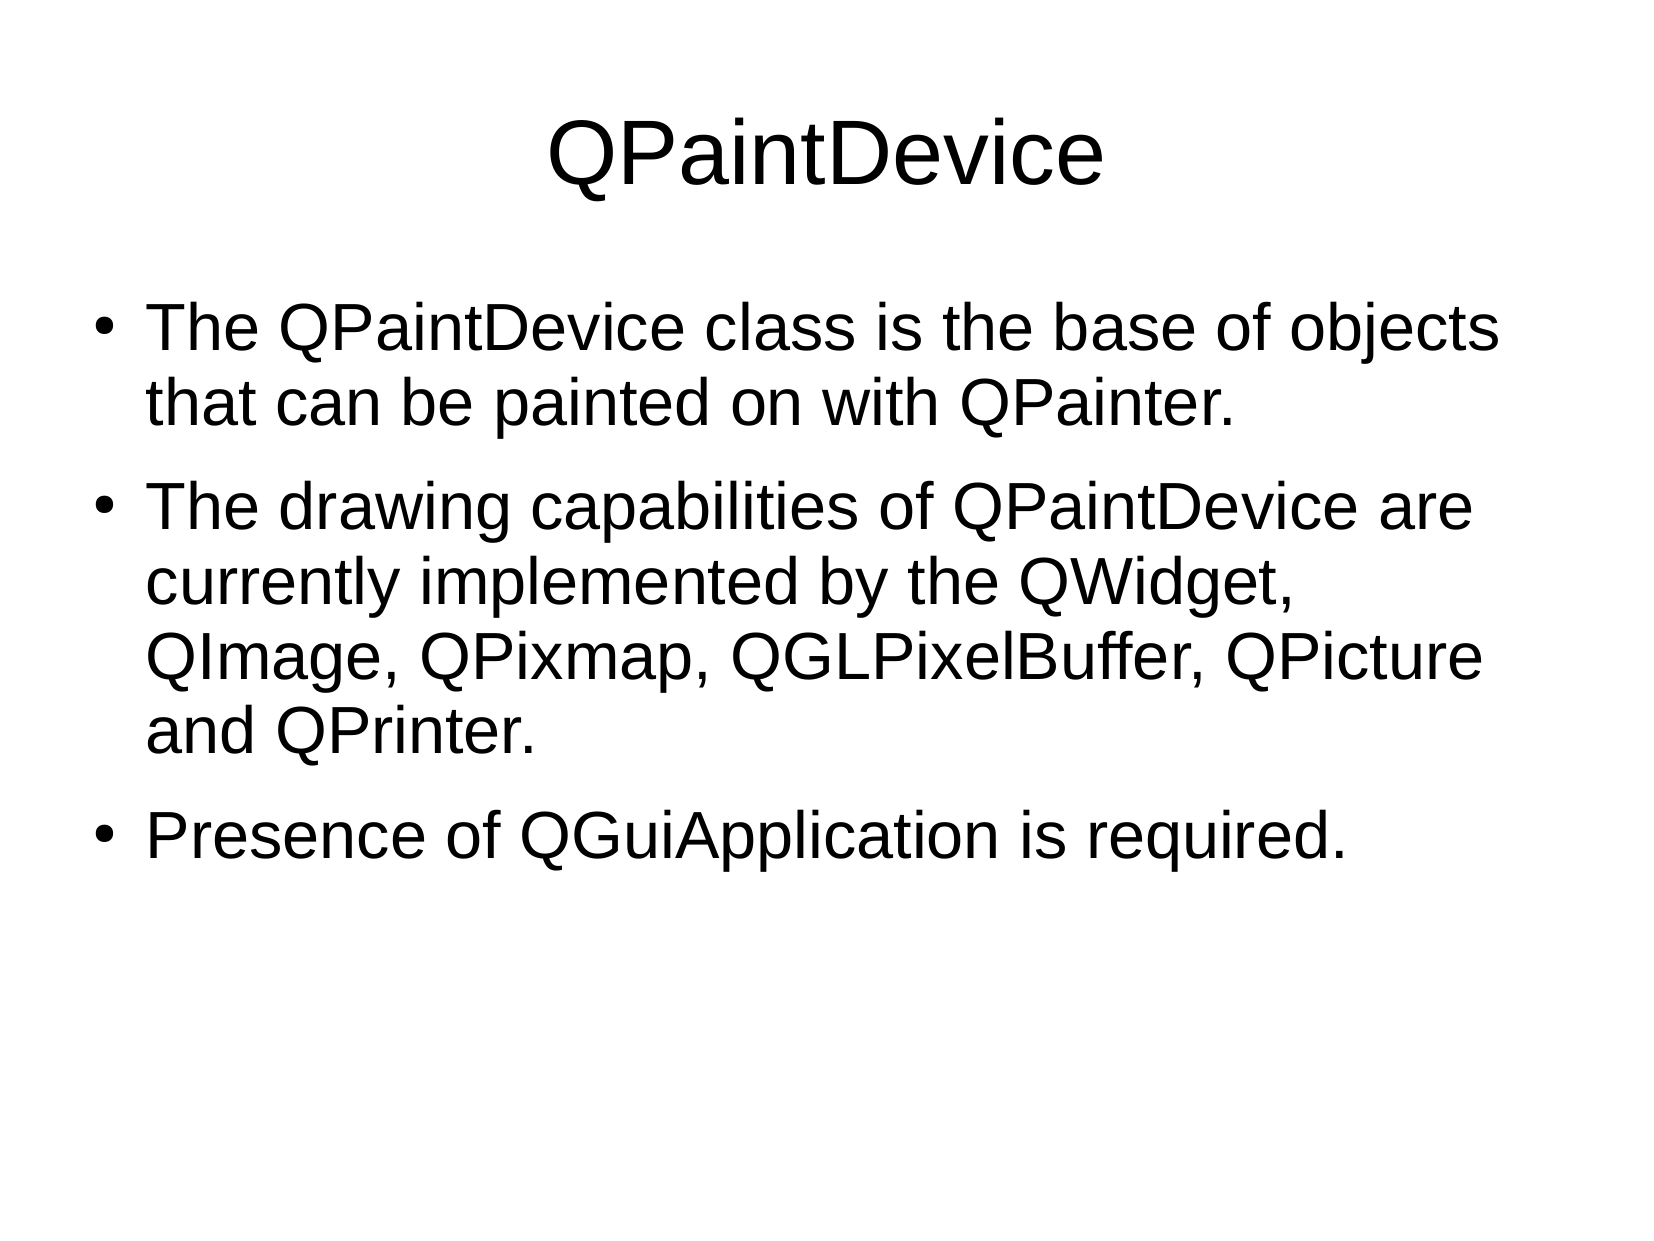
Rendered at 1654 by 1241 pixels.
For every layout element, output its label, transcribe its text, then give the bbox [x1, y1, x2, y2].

list The QPaintDevice class is the base of objects that can be painted on with QPainter. The drawing capabilities of QPaintDevice are currently implemented by the QWidget, QImage, QPixmap, QGLPixelBuffer, QPicture and QPrinter. Presence of QGuiApplication is required. [75, 290, 1564, 1010]
title QPaintDevice [82, 49, 1571, 257]
